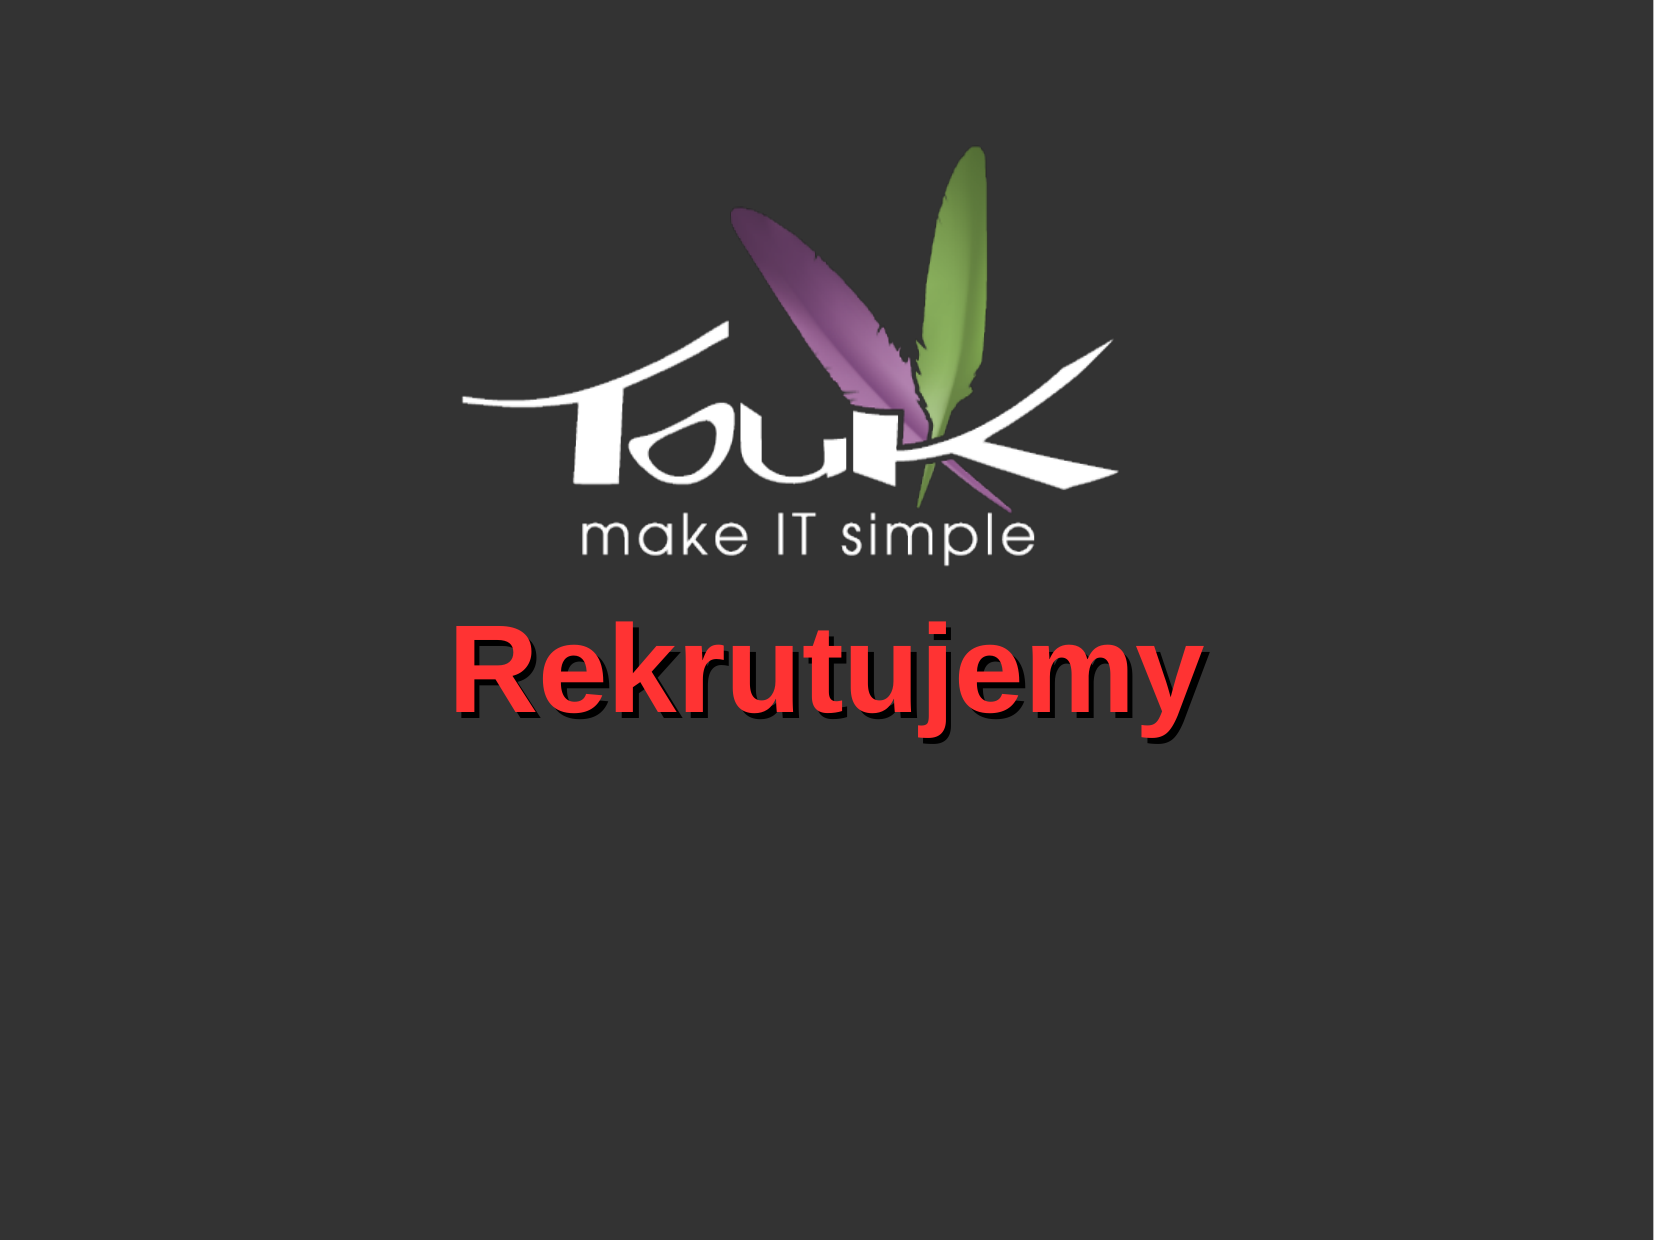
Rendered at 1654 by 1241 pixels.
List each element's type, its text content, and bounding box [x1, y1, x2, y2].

picture [399, 82, 1182, 619]
subtitle Rekrutujemy [82, 49, 1571, 1010]
